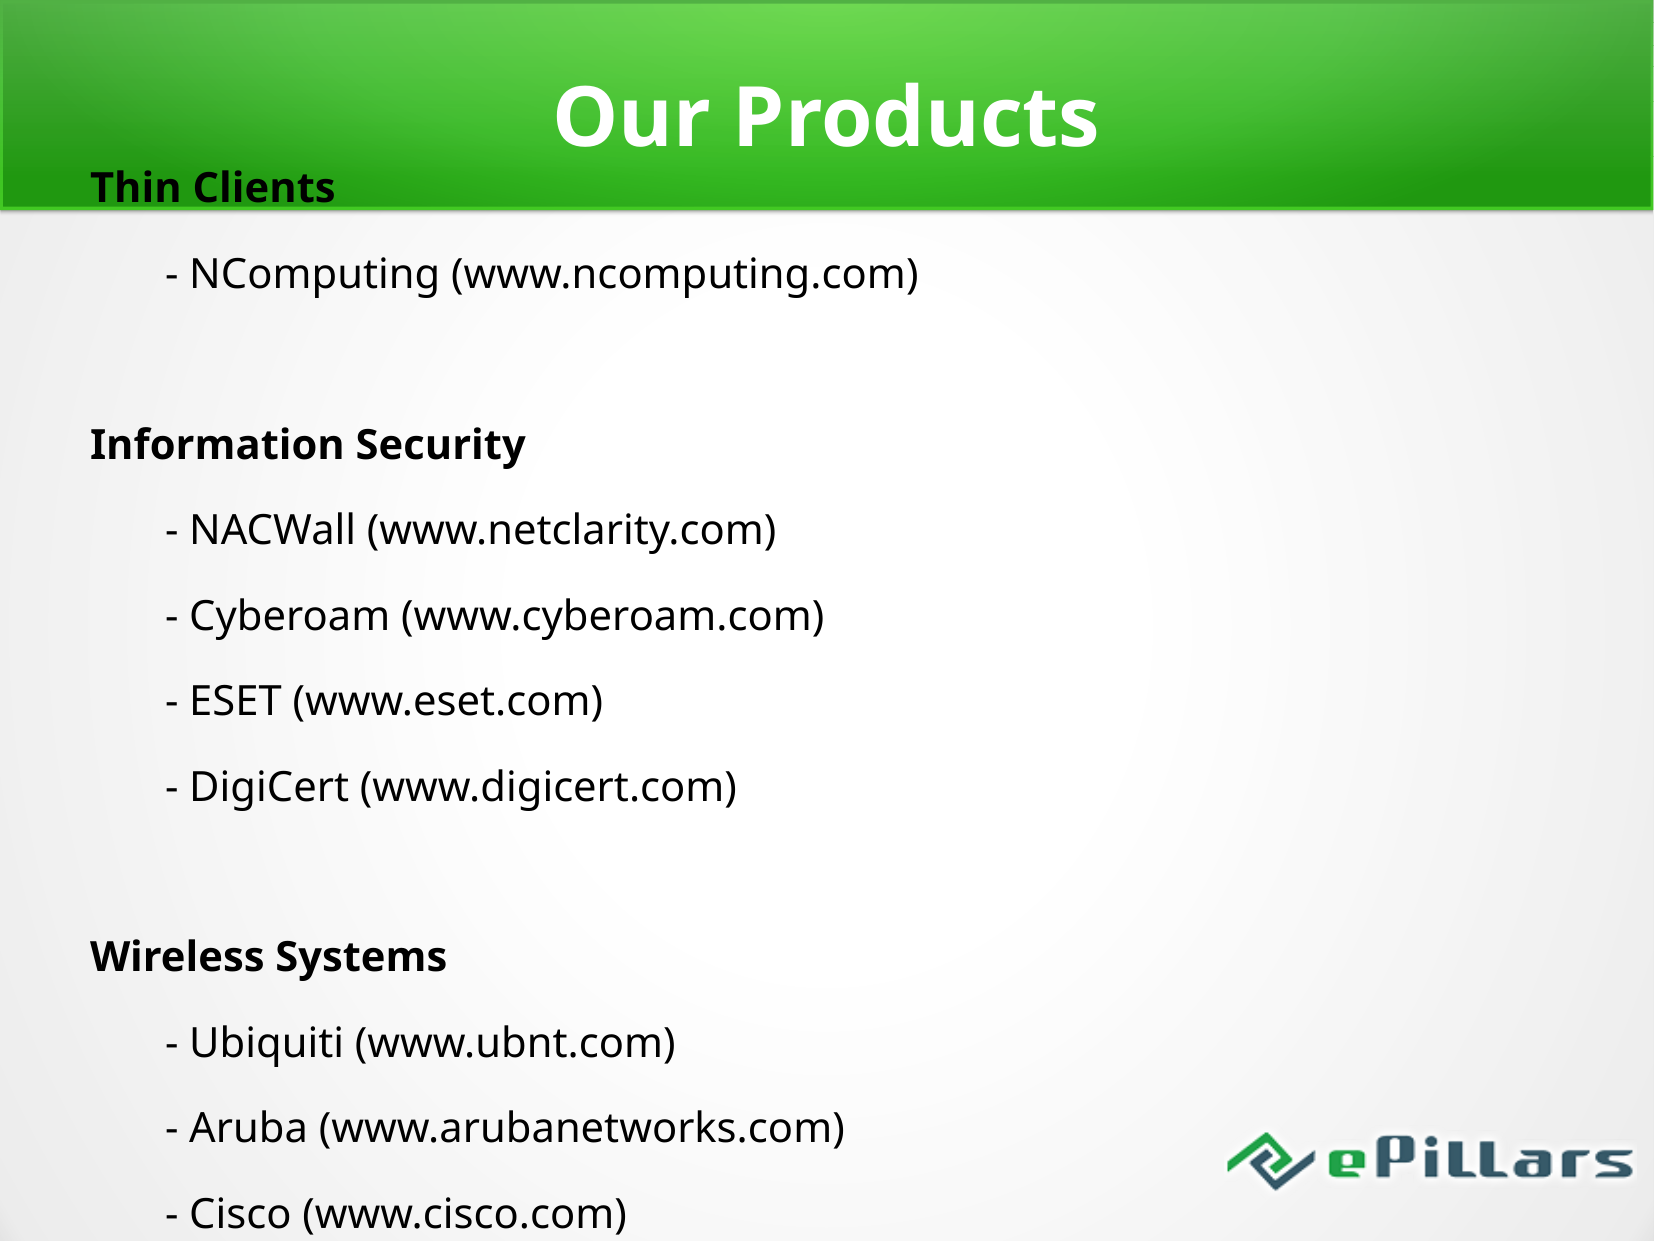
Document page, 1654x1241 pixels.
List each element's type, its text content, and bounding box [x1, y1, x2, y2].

subtitle Thin Clients - NComputing (www.ncomputing.com) Information Security - NACWall (www.netclarity.com) - Cyberoam (www.cyberoam.com) - ESET (www.eset.com) - DigiCert (www.digicert.com) Wireless Systems - Ubiquiti (www.ubnt.com) - Aruba (www.arubanetworks.com) - Cisco (www.cisco.com) [90, 238, 1576, 1132]
title Our Products [82, 49, 1571, 179]
picture [1224, 1124, 1637, 1201]
